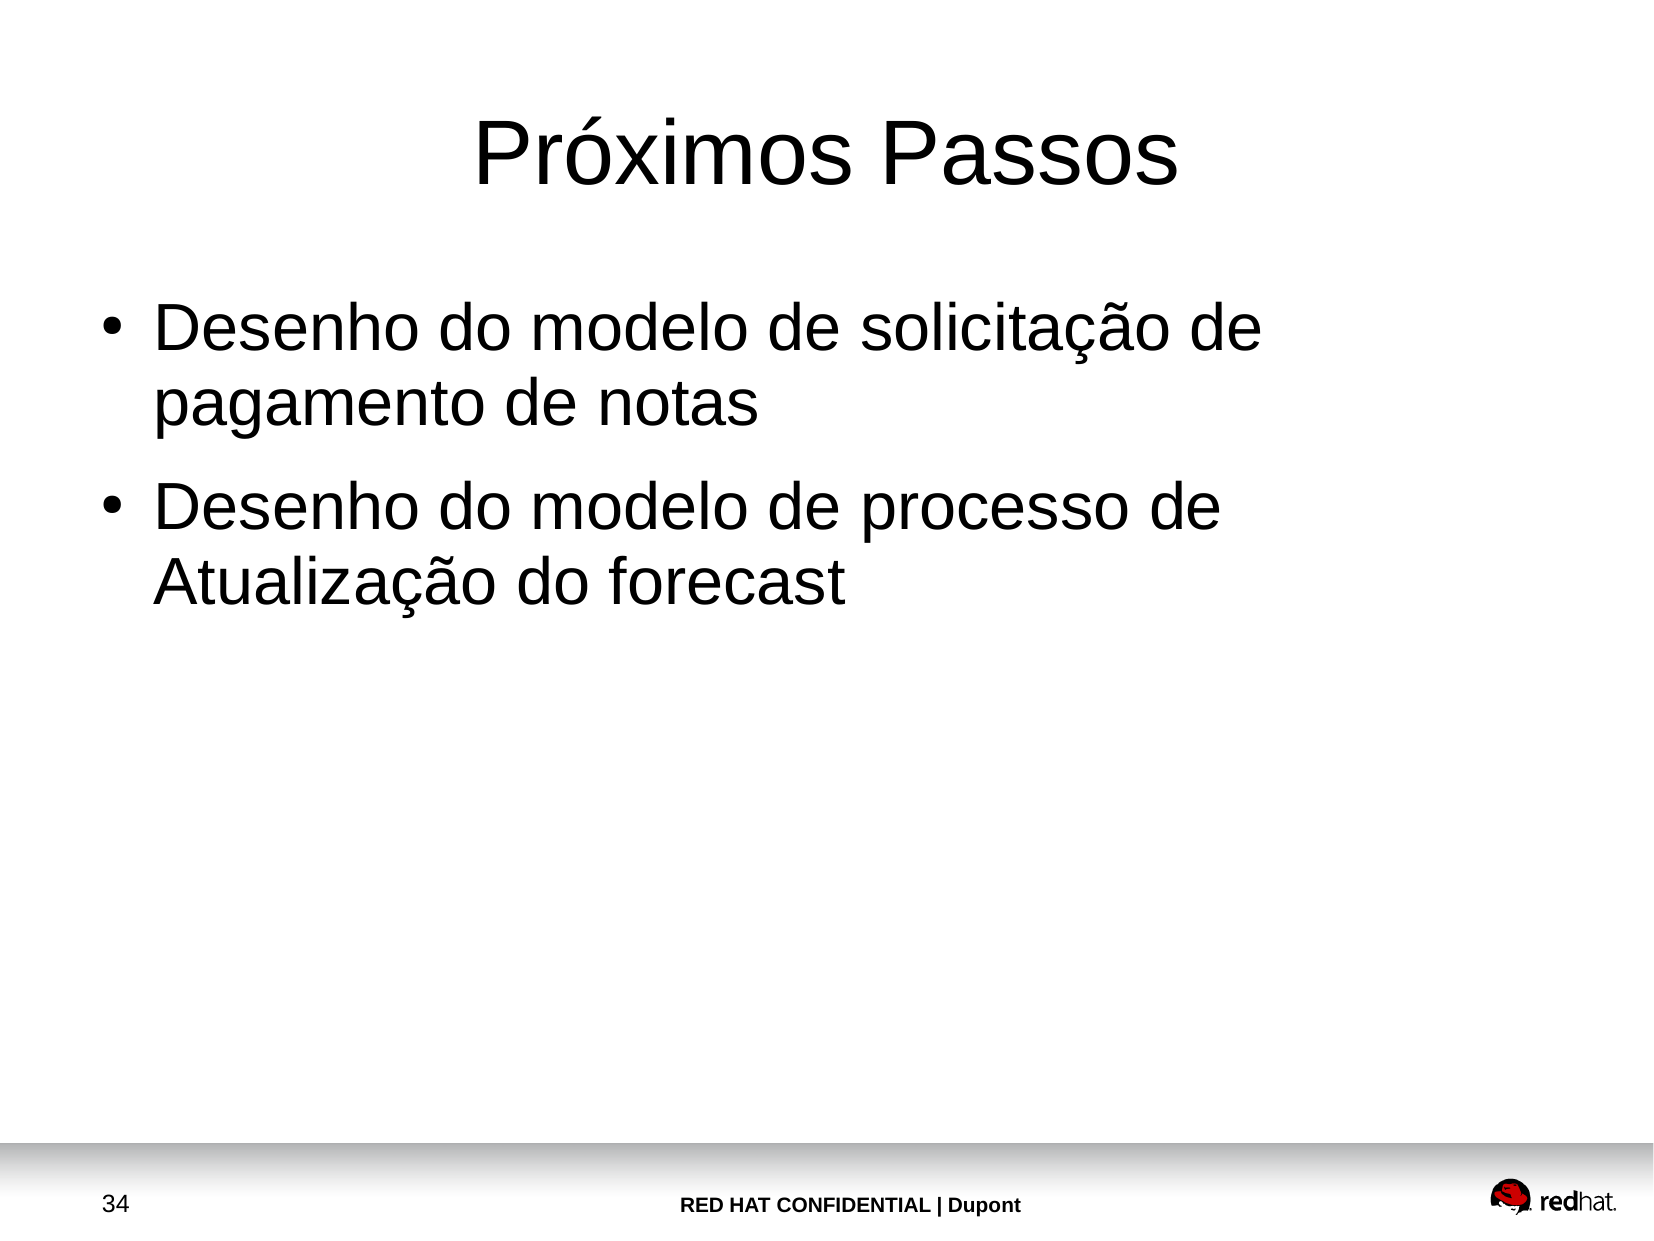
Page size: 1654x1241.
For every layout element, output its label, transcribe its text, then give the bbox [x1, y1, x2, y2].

list Desenho do modelo de solicitação de pagamento de notas Desenho do modelo de processo de Atualização do forecast [82, 290, 1571, 1010]
title Próximos Passos [82, 49, 1571, 257]
picture [0, 1143, 1654, 1241]
